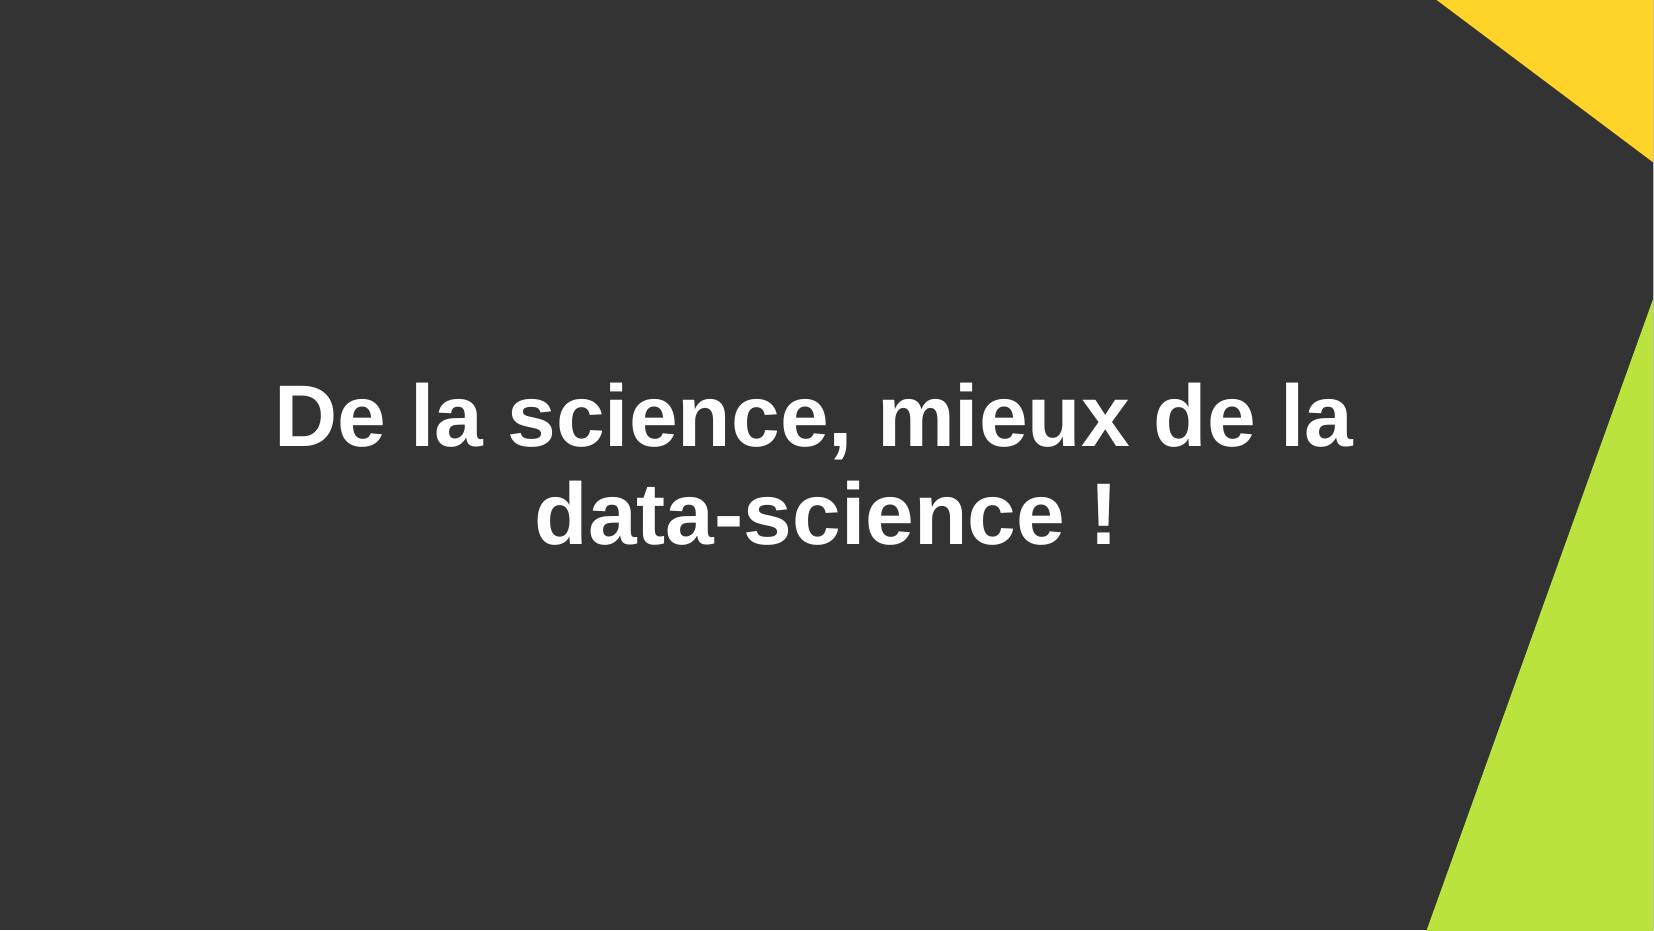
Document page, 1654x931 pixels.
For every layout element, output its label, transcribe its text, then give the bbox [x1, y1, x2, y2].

text_box [1436, 0, 1654, 163]
title De la science, mieux de la data-science ! [31, 367, 1622, 563]
text_box [1426, 296, 1654, 931]
